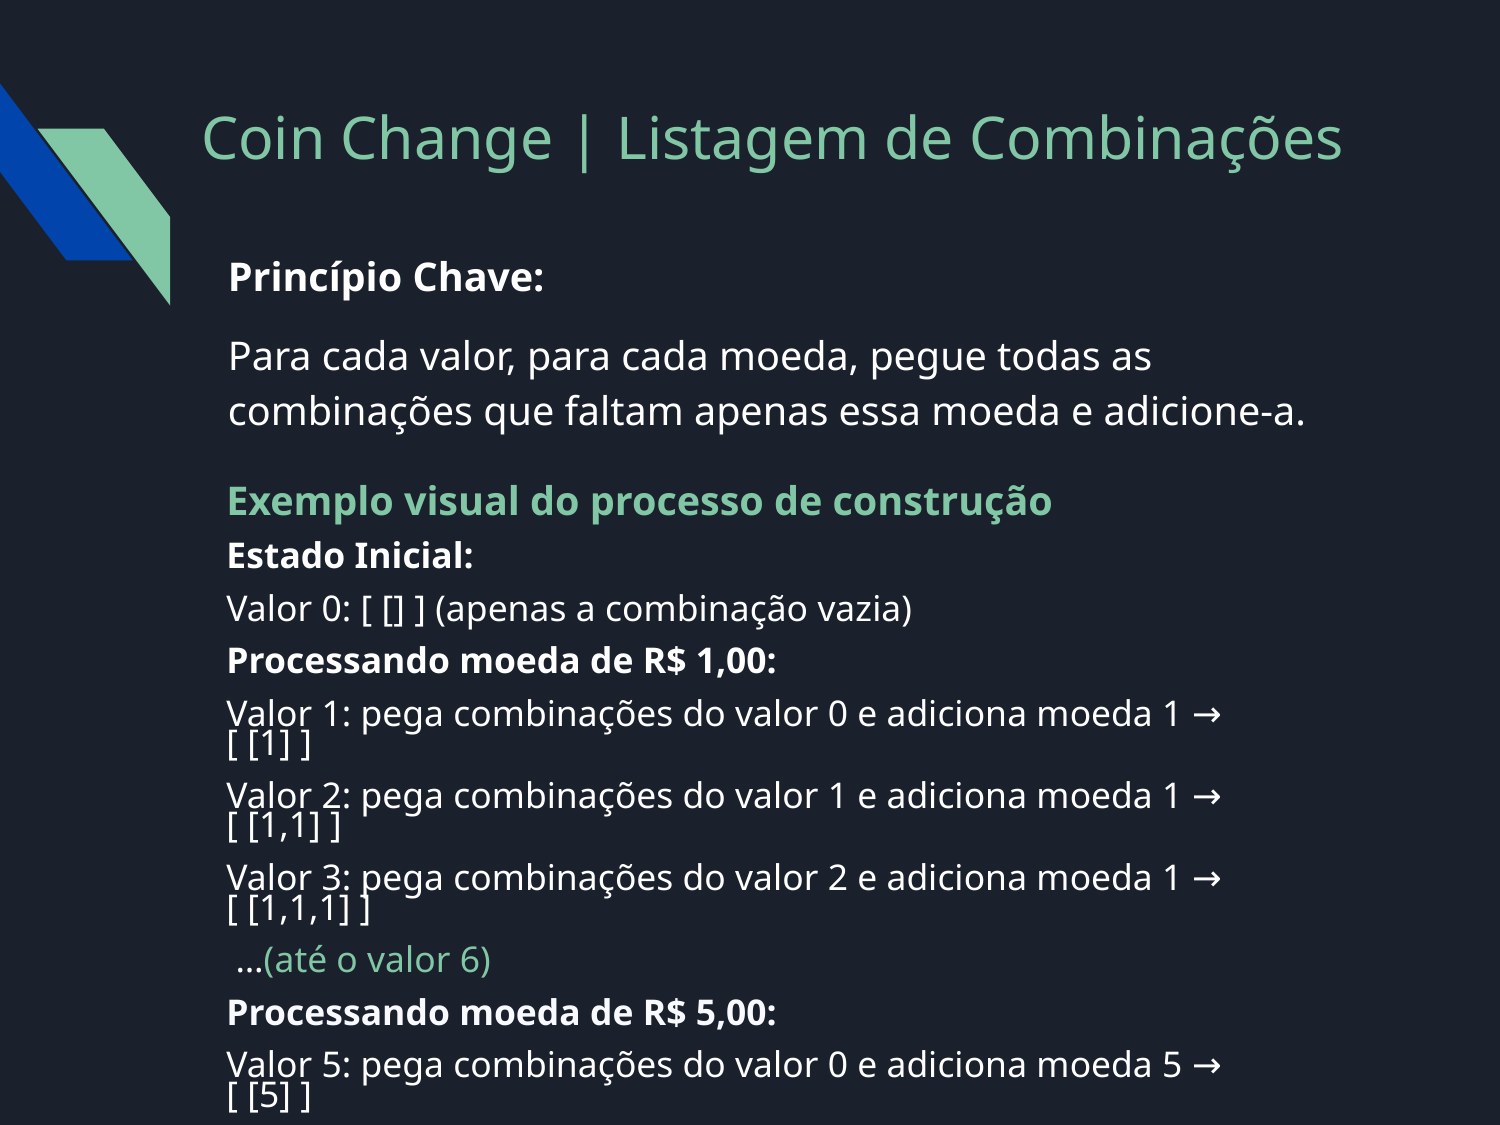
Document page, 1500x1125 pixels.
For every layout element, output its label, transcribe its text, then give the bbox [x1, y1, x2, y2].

text_box Exemplo visual do processo de construção Estado Inicial: Valor 0: [ [] ] (apenas a combinação vazia) Processando moeda de R$ 1,00: Valor 1: pega combinações do valor 0 e adiciona moeda 1 → [ [1] ] Valor 2: pega combinações do valor 1 e adiciona moeda 1 → [ [1,1] ] Valor 3: pega combinações do valor 2 e adiciona moeda 1 → [ [1,1,1] ] …(até o valor 6) Processando moeda de R$ 5,00: Valor 5: pega combinações do valor 0 e adiciona moeda 5 → [ [5] ] Valor 6: pega combinações do valor 1 e adiciona moeda 5 → [ [1,5] ] [212, 475, 1301, 1125]
list Princípio Chave: Para cada valor, para cada moeda, pegue todas as combinações que faltam apenas essa moeda e adicione-a. [212, 236, 1417, 483]
title Coin Change | Listagem de Combinações [186, 86, 1449, 287]
